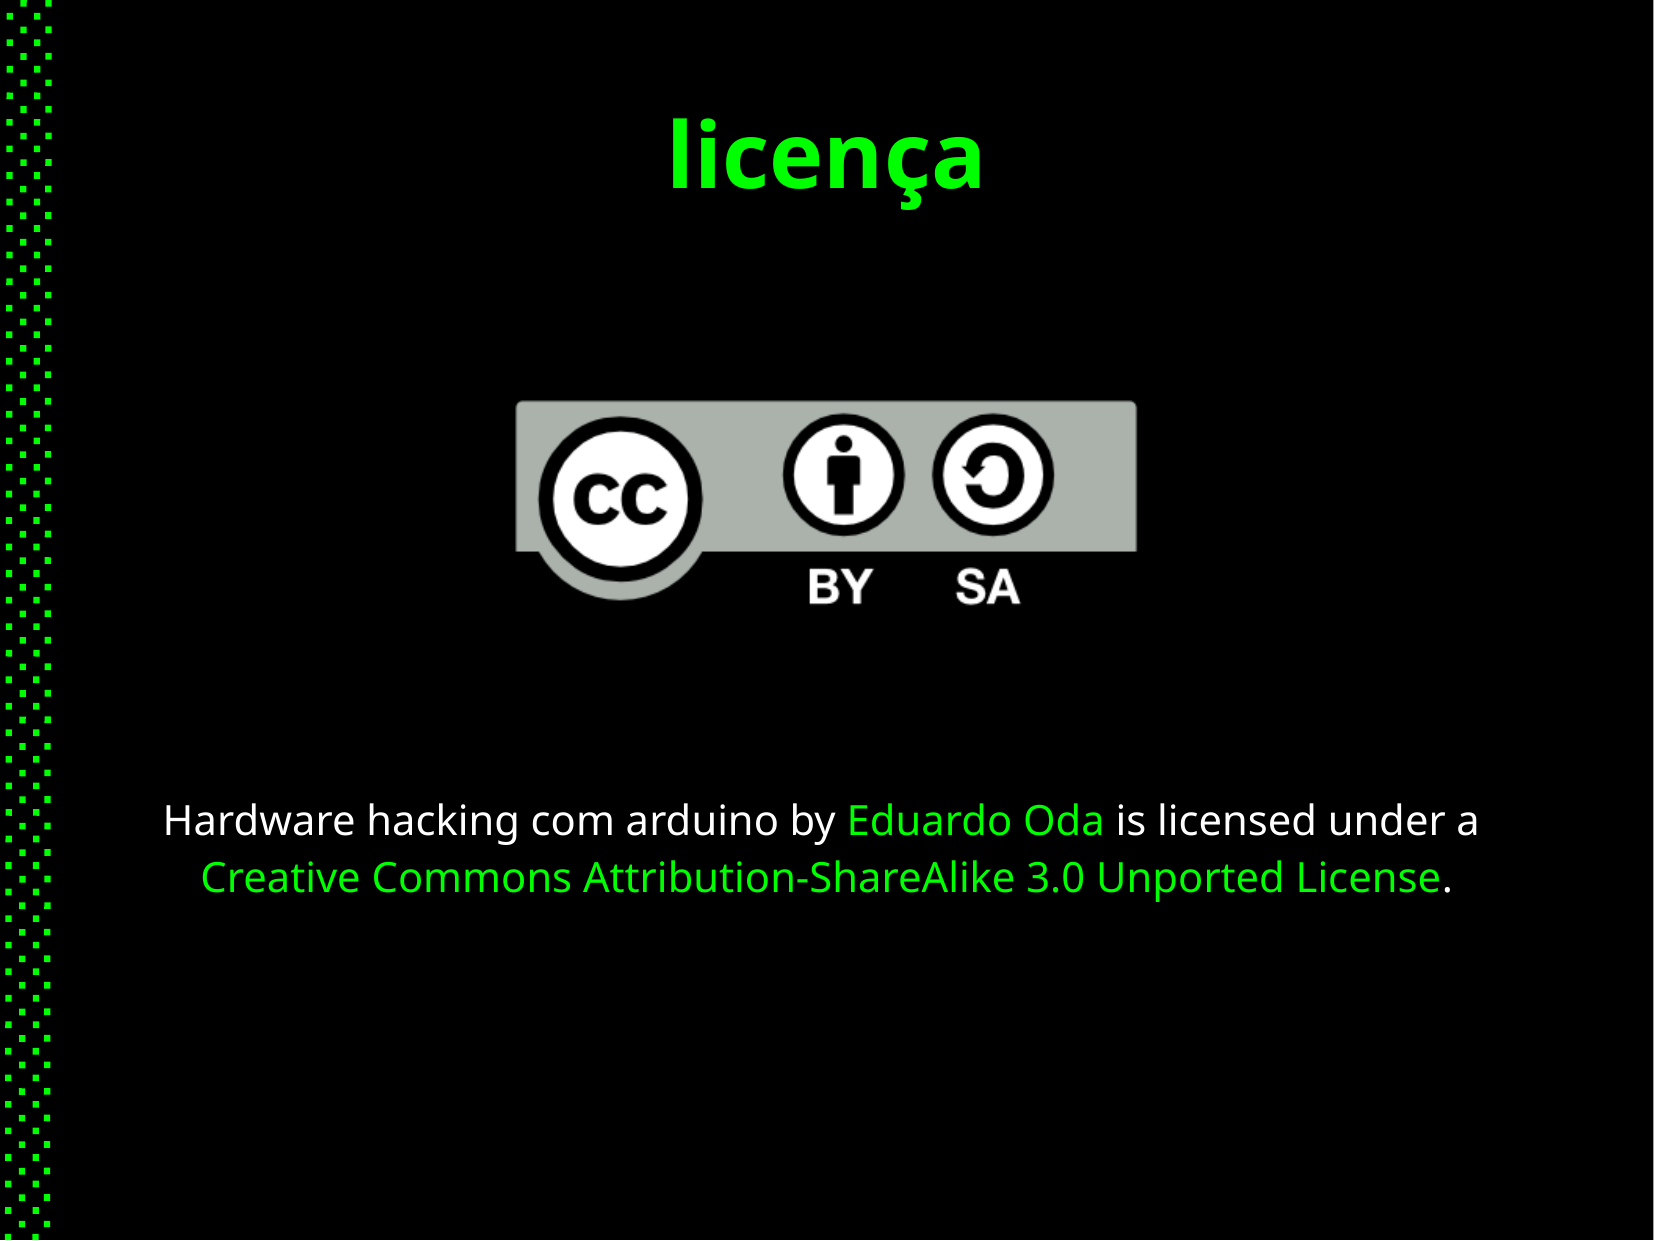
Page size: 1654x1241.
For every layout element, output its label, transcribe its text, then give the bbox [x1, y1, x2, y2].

text_box Hardware hacking com arduino by Eduardo Oda is licensed under a Creative Commons Attribution-ShareAlike 3.0 Unported License. [61, 783, 1592, 1050]
picture [511, 396, 1142, 618]
title licença [82, 49, 1571, 257]
